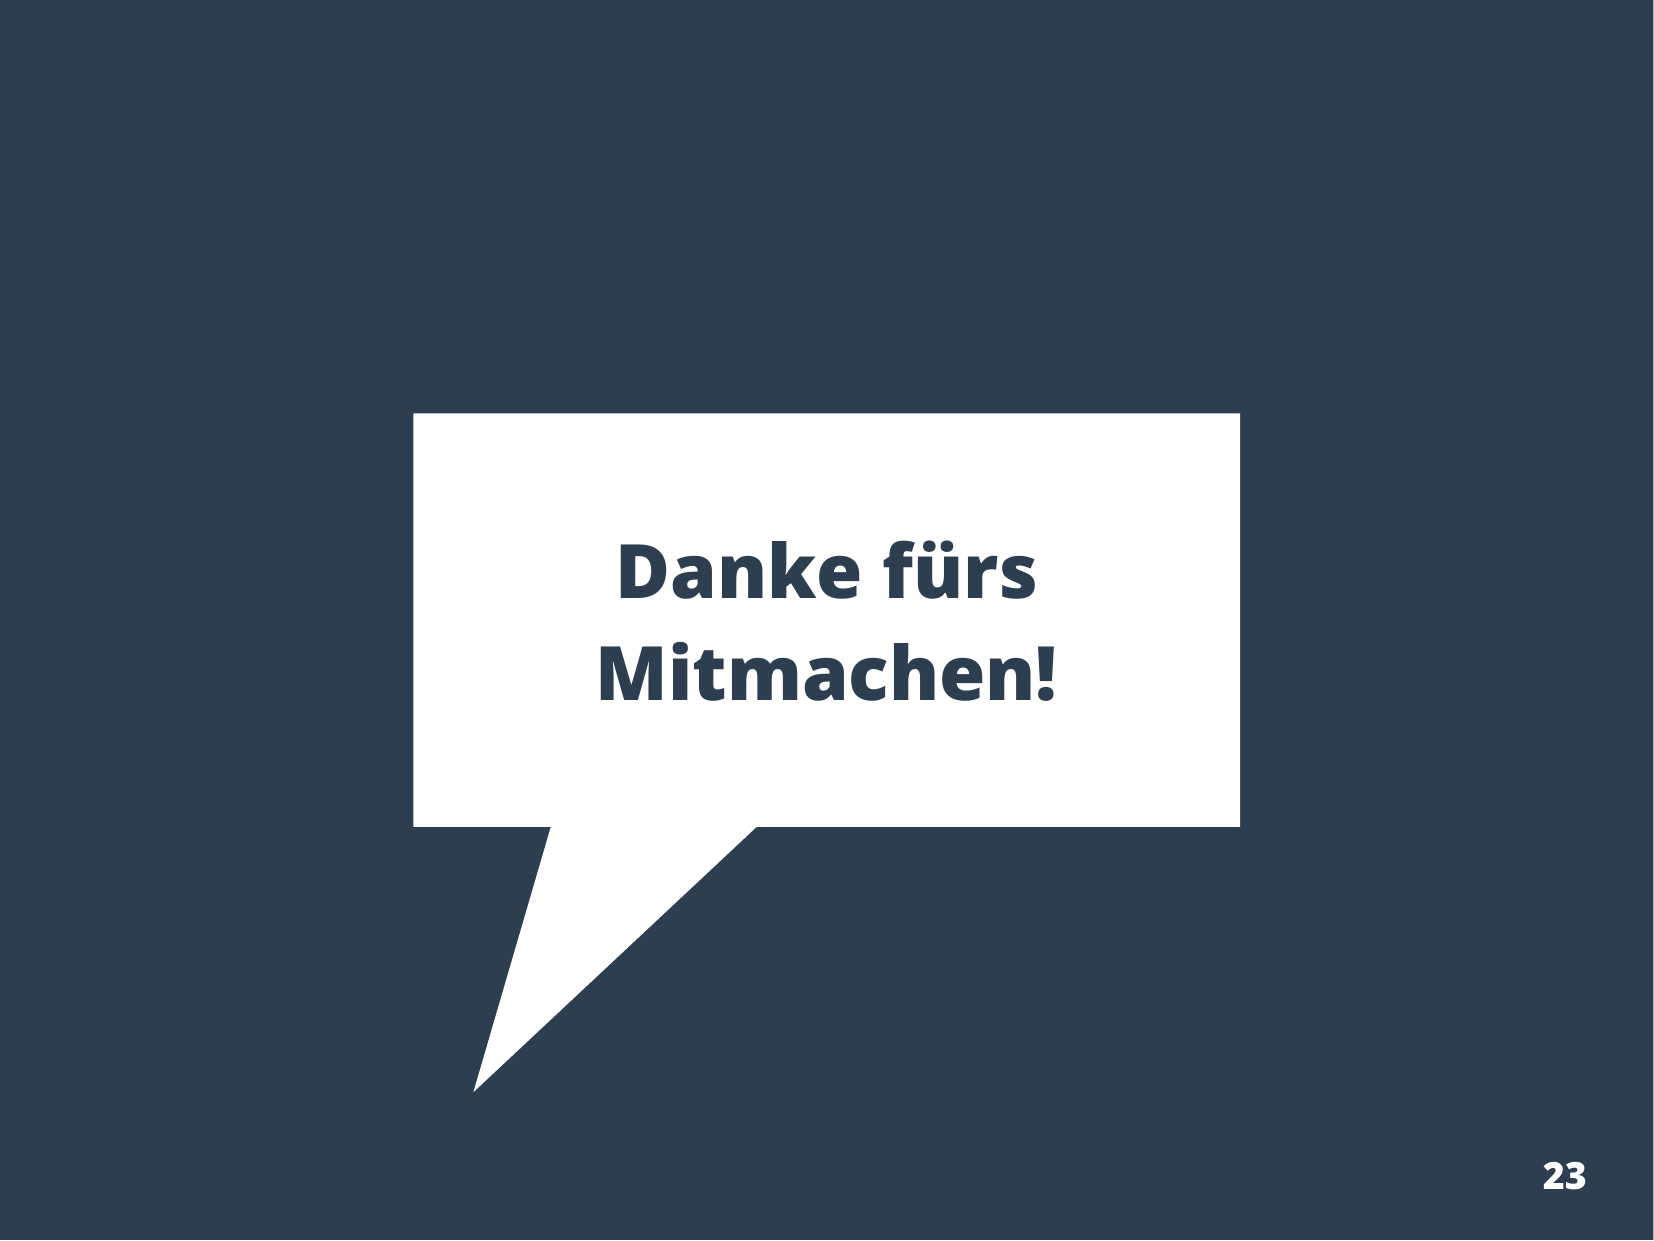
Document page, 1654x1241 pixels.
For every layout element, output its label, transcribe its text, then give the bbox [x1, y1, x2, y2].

title Danke fürs Mitmachen! [442, 442, 1211, 798]
